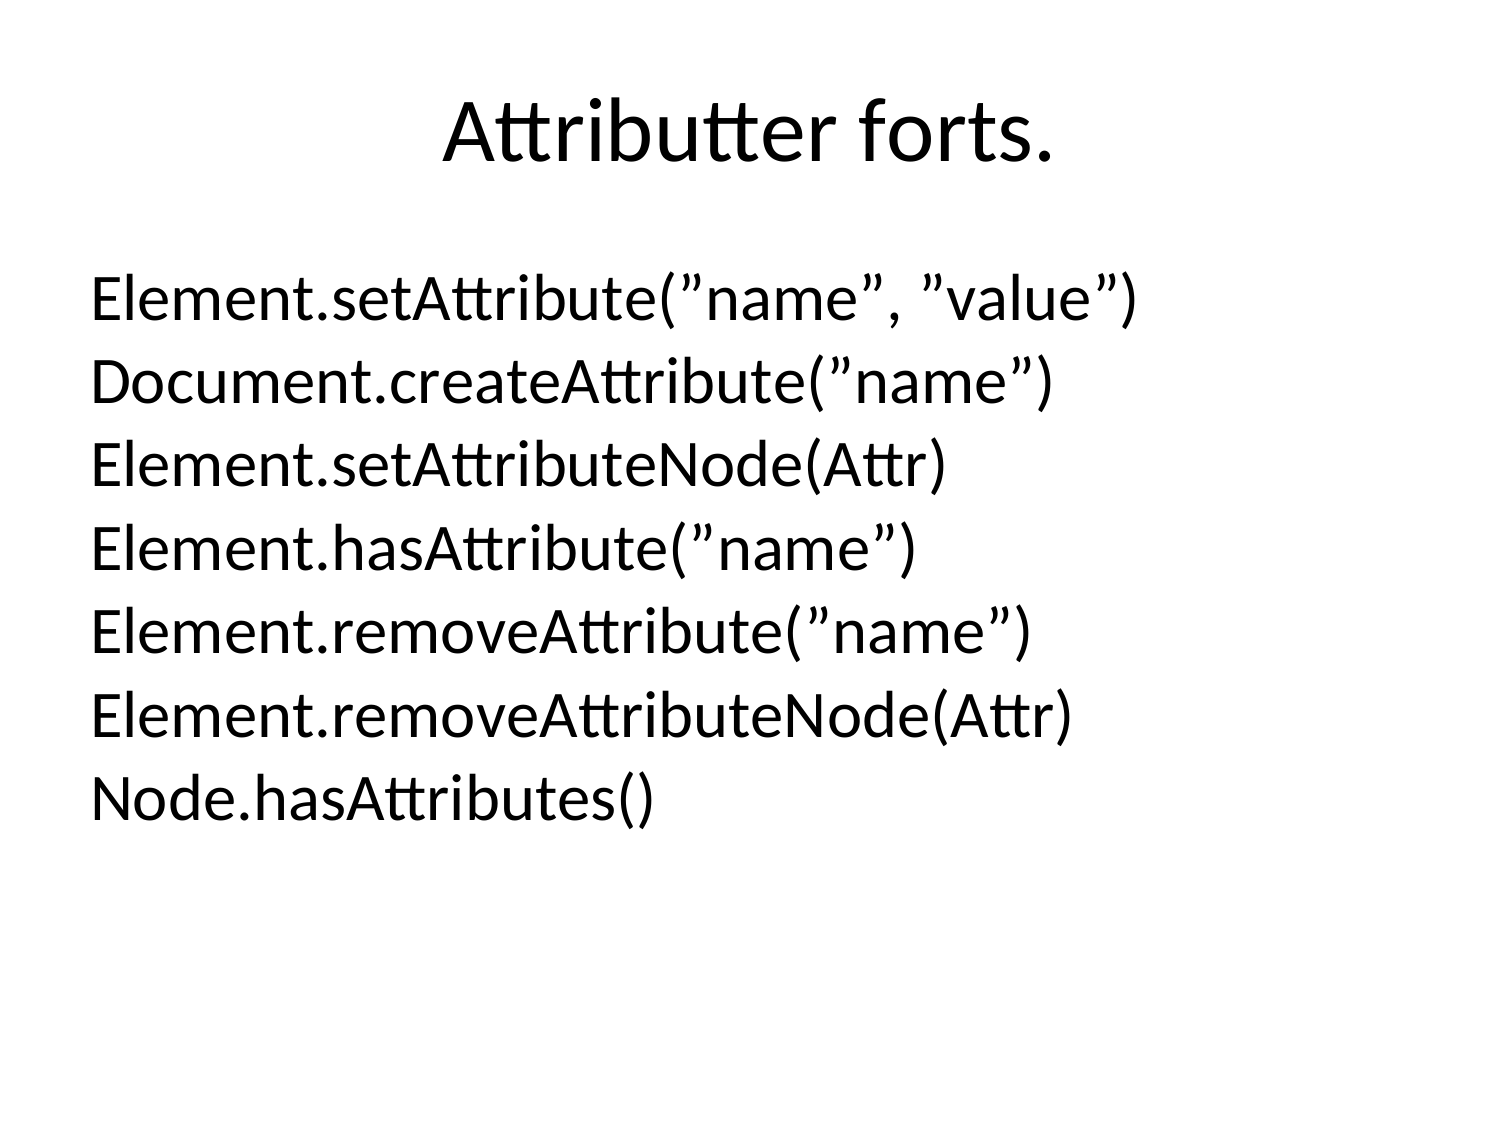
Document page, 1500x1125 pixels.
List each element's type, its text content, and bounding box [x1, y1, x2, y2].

list Element.setAttribute(”name”, ”value”) Document.createAttribute(”name”) Element.setAttributeNode(Attr) Element.hasAttribute(”name”) Element.removeAttribute(”name”) Element.removeAttributeNode(Attr) Node.hasAttributes() [75, 262, 1426, 1114]
title Attributter forts. [75, 45, 1426, 233]
